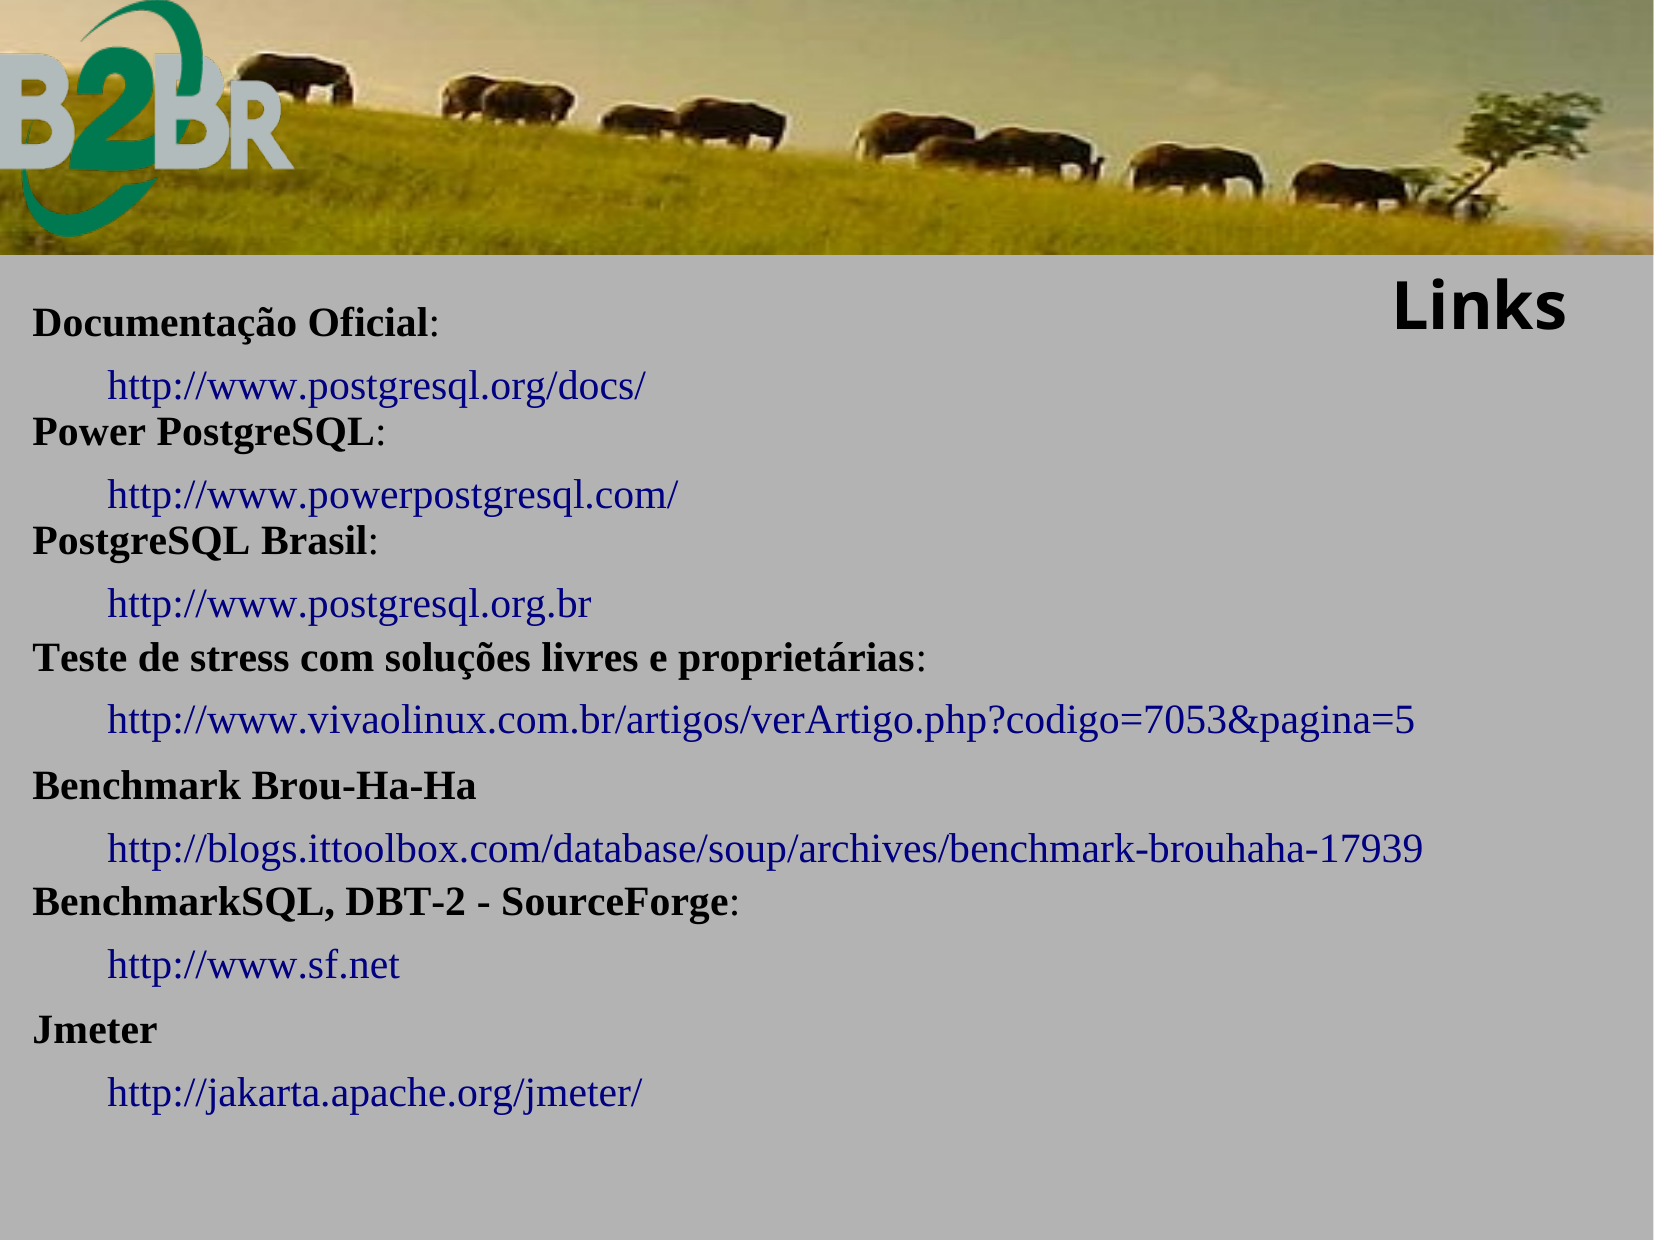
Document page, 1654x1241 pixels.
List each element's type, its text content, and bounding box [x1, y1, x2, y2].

list Documentação Oficial: http://www.postgresql.org/docs/ Power PostgreSQL: http://www.powerpostgresql.com/ PostgreSQL Brasil: http://www.postgresql.org.br Teste de stress com soluções livres e proprietárias: http://www.vivaolinux.com.br/artigos/verArtigo.php?codigo=7053&pagina=5 Benchmark Brou-Ha-Ha http://blogs.ittoolbox.com/database/soup/archives/benchmark-brouhaha-17939 BenchmarkSQL, DBT-2 - SourceForge: http://www.sf.net Jmeter http://jakarta.apache.org/jmeter/ [32, 255, 1628, 1205]
picture [0, 0, 1654, 255]
text_box Links [521, 255, 1583, 363]
